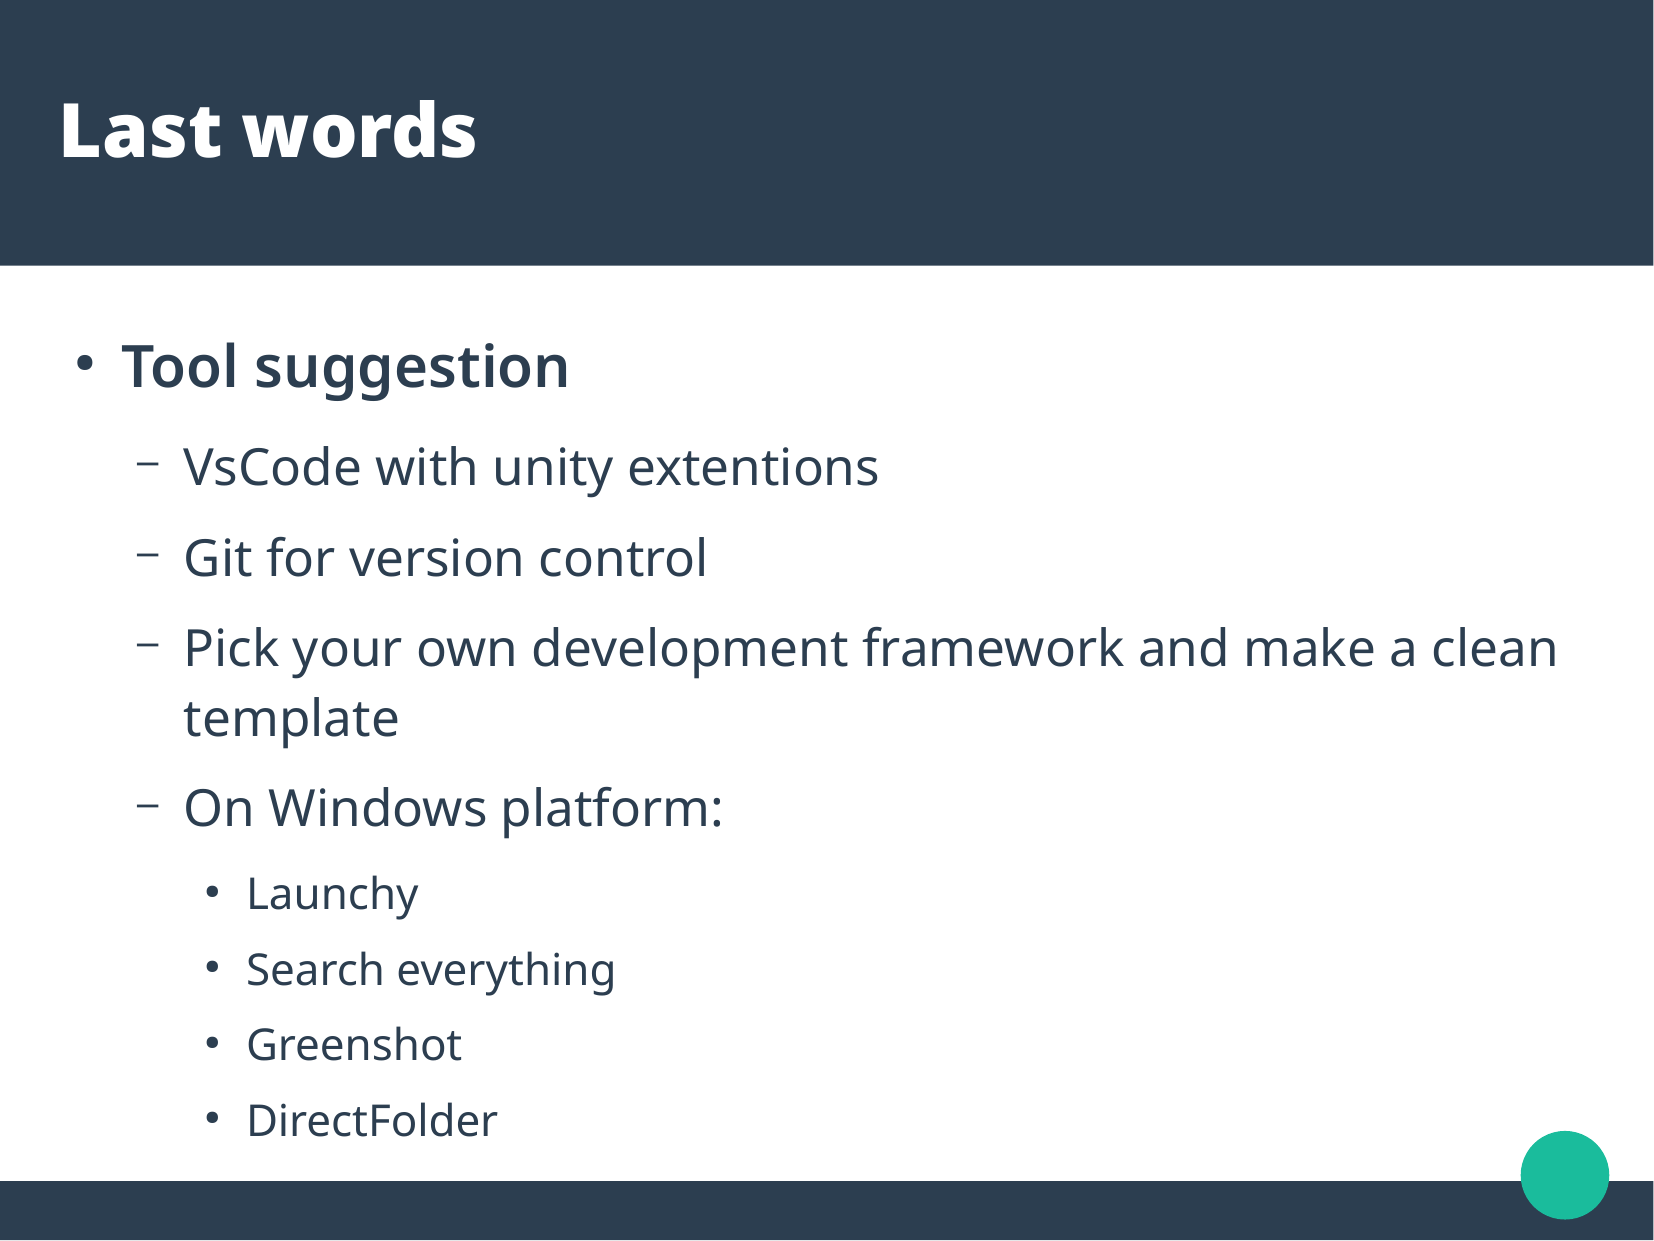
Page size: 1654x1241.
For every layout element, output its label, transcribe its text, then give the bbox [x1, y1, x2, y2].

list Tool suggestion VsCode with unity extentions Git for version control Pick your own development framework and make a clean template On Windows platform: Launchy Search everything Greenshot DirectFolder [59, 324, 1595, 1152]
title Last words [59, 49, 1595, 207]
